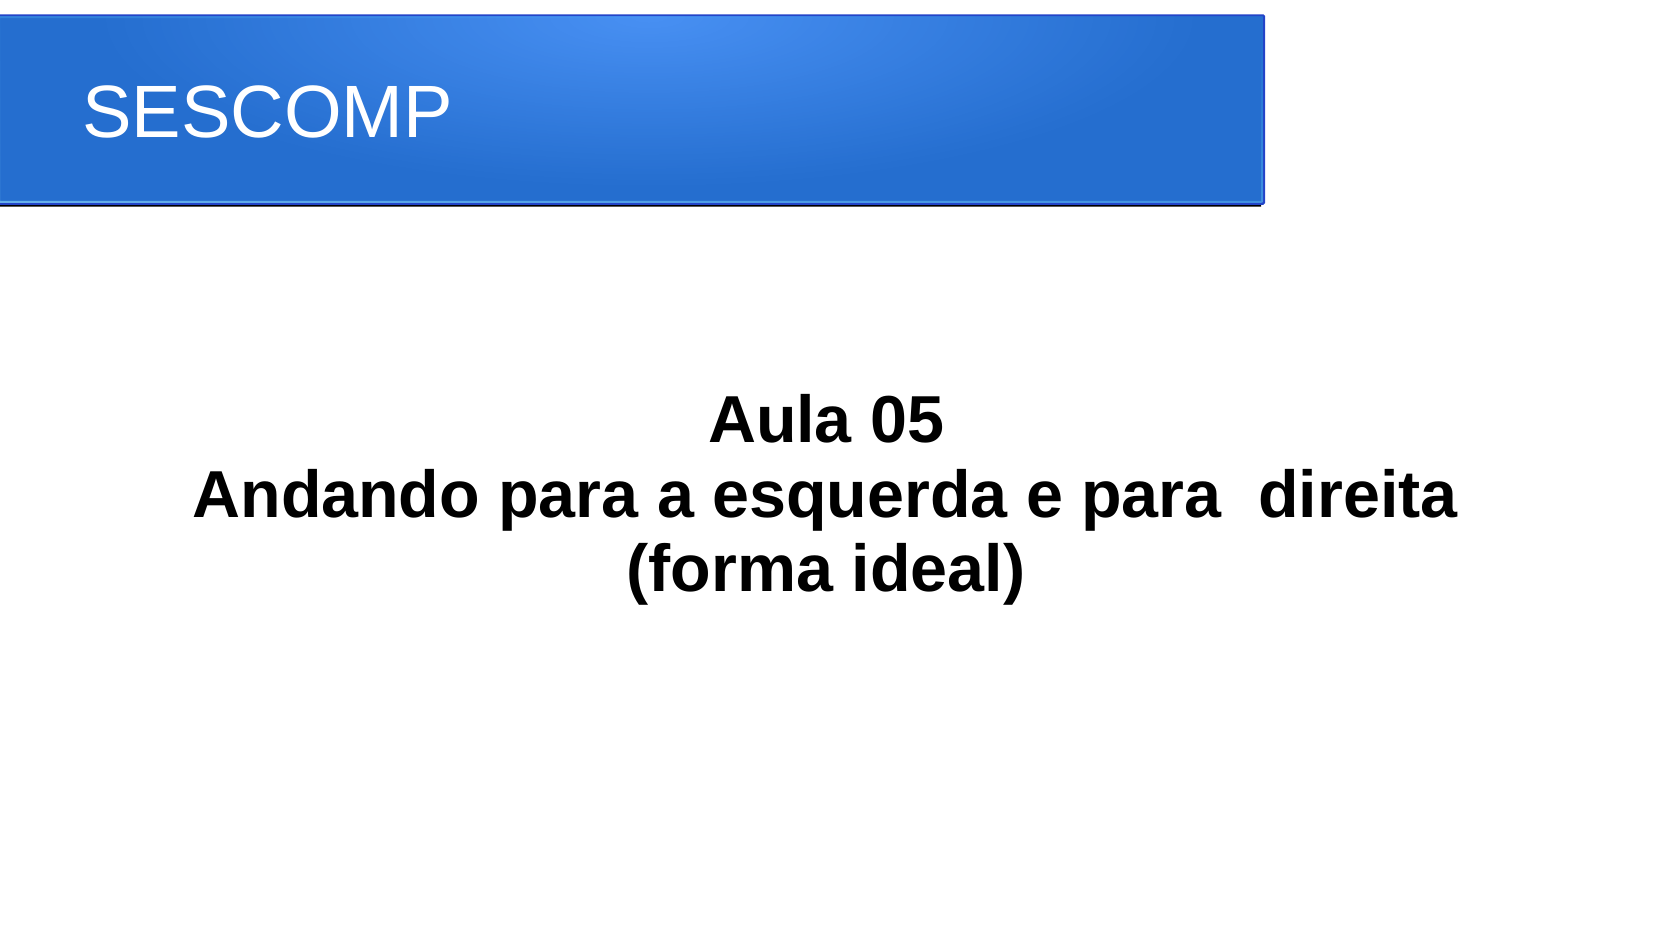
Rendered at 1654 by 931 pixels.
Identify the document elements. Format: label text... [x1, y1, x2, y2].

title SESCOMP [82, 35, 1234, 189]
subtitle Aula 05 Andando para a esquerda e para direita (forma ideal) [82, 224, 1571, 764]
